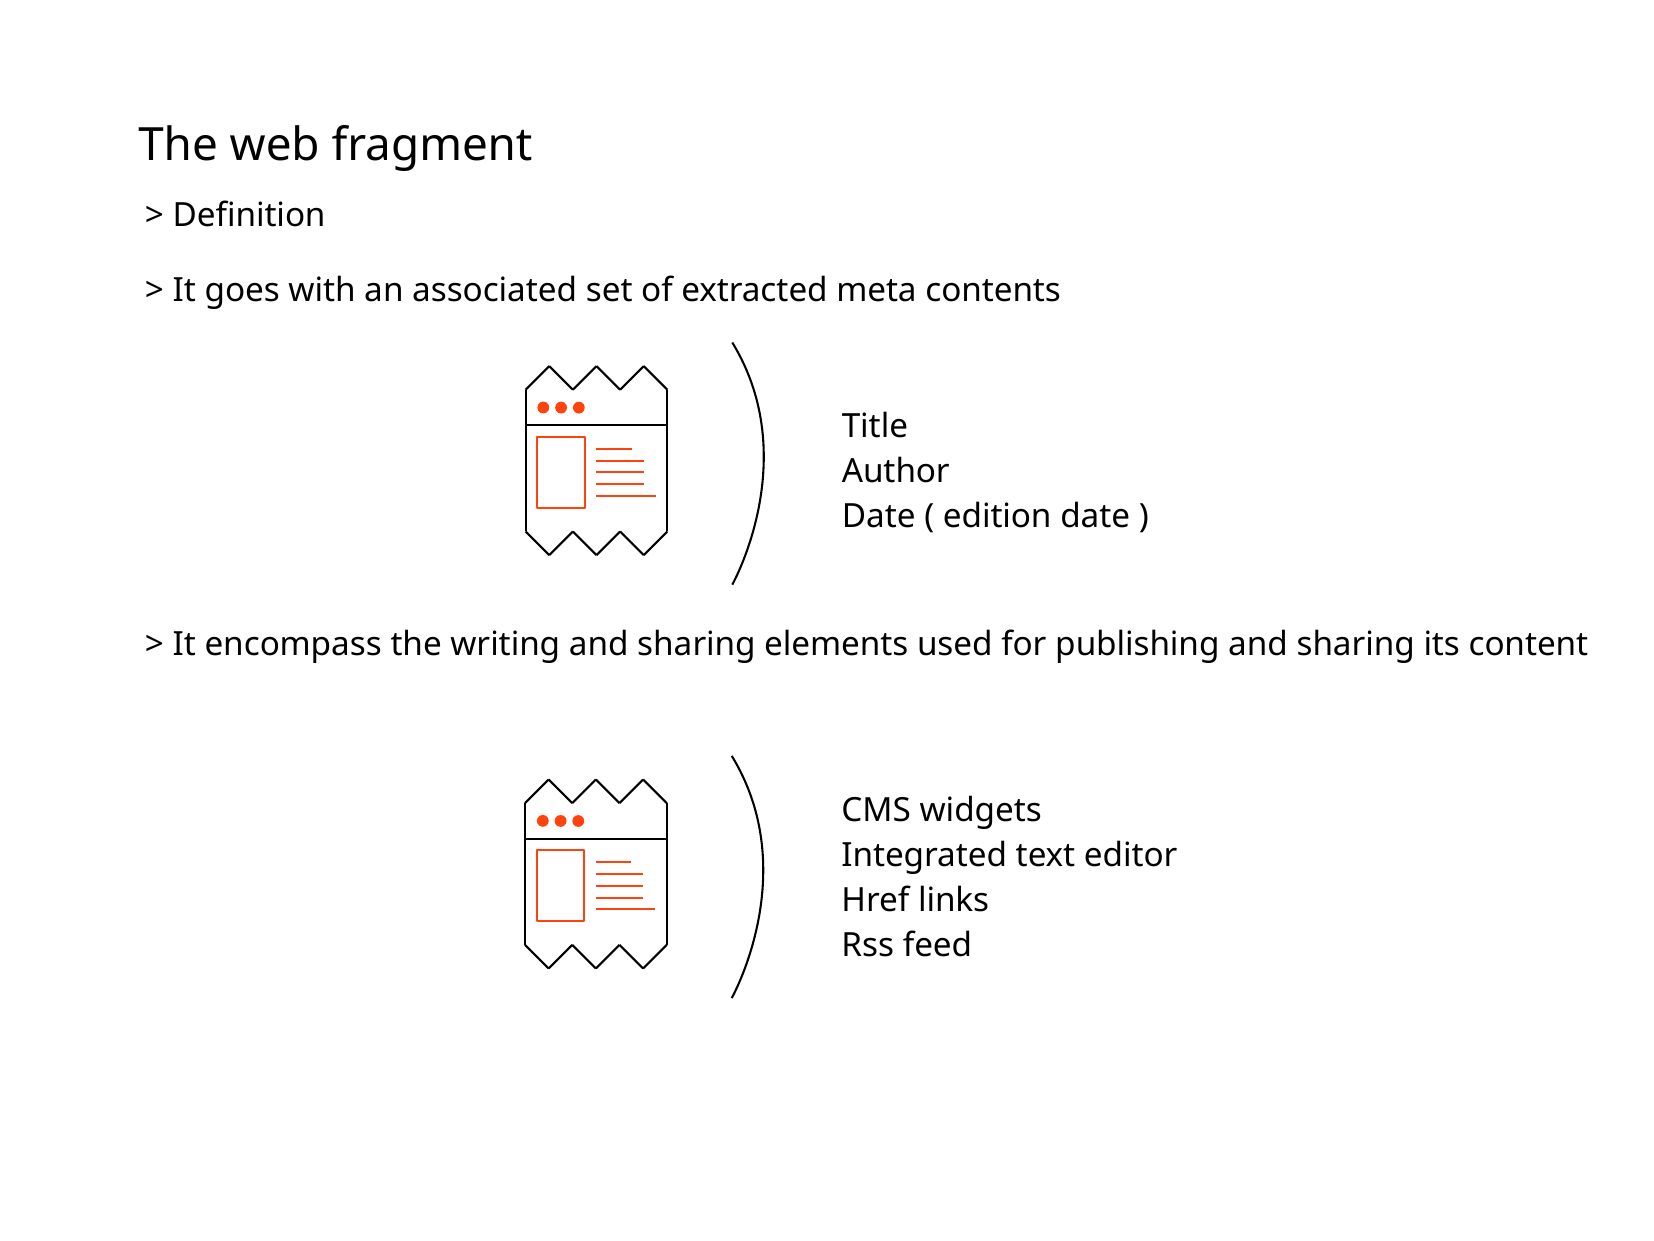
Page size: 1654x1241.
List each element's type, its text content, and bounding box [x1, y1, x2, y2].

text_box [537, 437, 585, 508]
text_box CMS widgets Integrated text editor Href links Rss feed [826, 778, 1187, 952]
text_box [554, 815, 567, 827]
text_box [536, 814, 549, 827]
text_box > It encompass the writing and sharing elements used for publishing and sharing its content [130, 612, 1564, 668]
text_box The web fragment [123, 118, 566, 233]
text_box [555, 401, 568, 414]
text_box [572, 815, 585, 827]
text_box Title Author Date ( edition date ) [827, 394, 1182, 528]
text_box [537, 401, 550, 414]
text_box > It goes with an associated set of extracted meta contents [130, 258, 1430, 313]
text_box [572, 401, 585, 414]
text_box [536, 850, 585, 922]
text_box > Definition [130, 183, 1430, 238]
